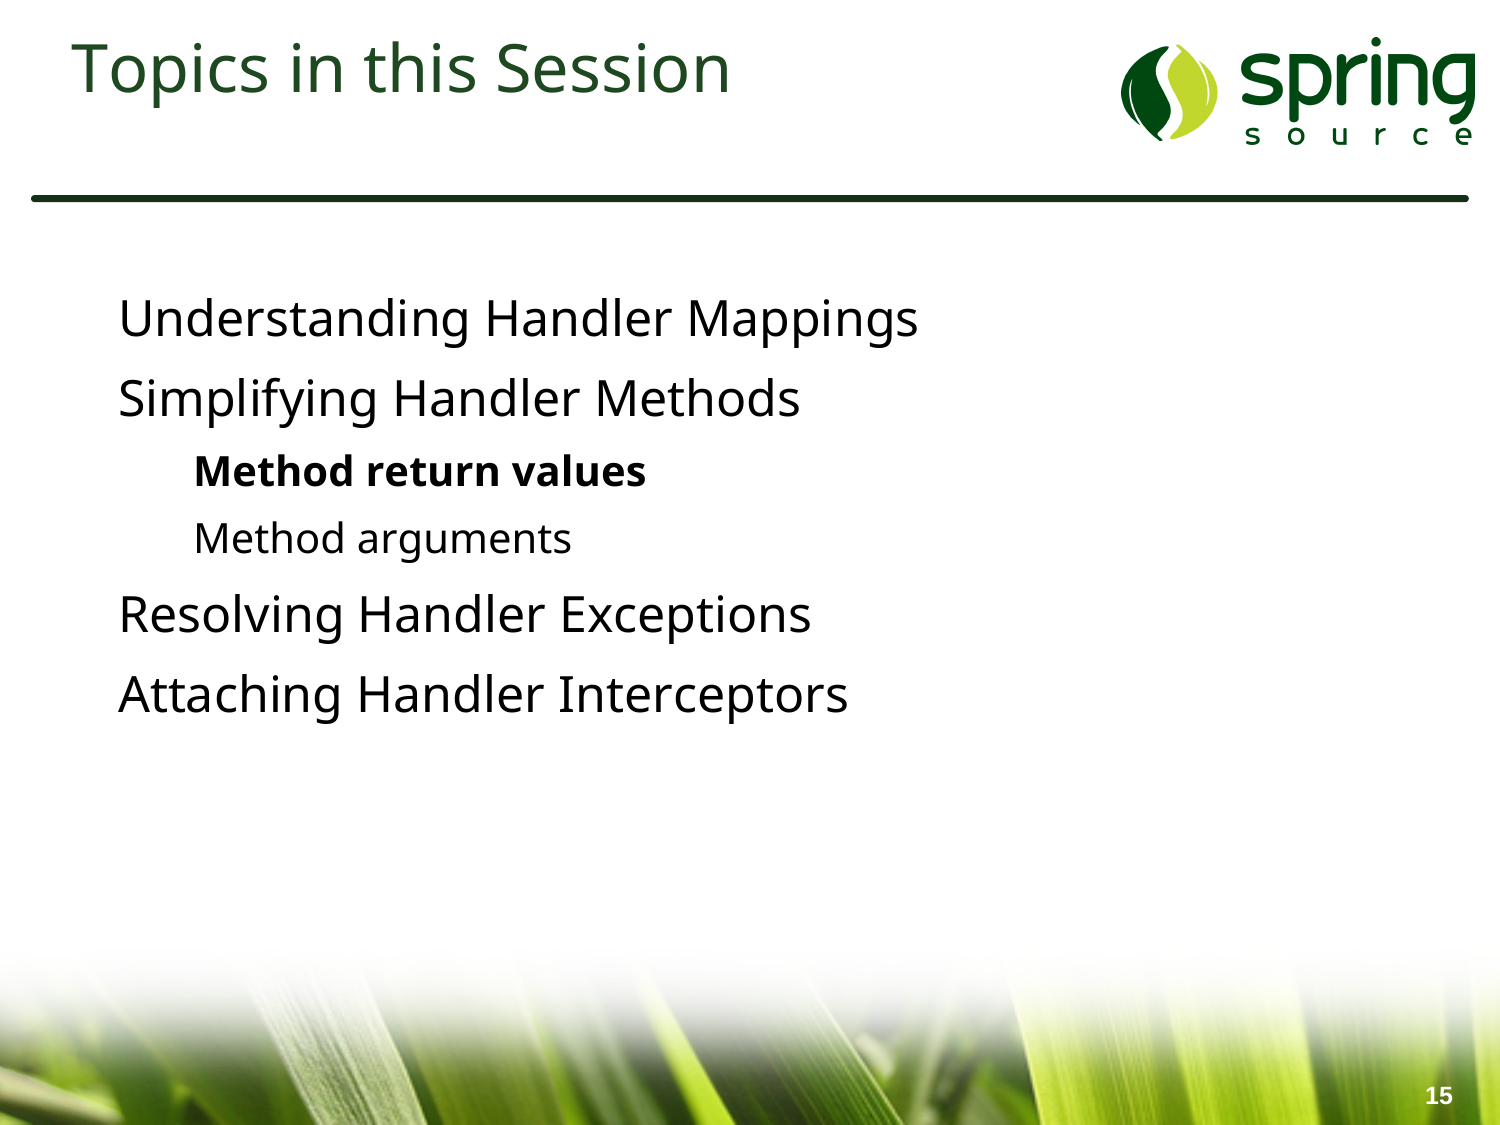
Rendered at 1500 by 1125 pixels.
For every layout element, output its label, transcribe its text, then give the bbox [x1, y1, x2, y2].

picture [0, 944, 1500, 1125]
title Topics in this Session [56, 13, 1089, 176]
list Understanding Handler Mappings Simplifying Handler Methods Method return values Method arguments Resolving Handler Exceptions Attaching Handler Interceptors [103, 275, 1394, 938]
picture [1121, 37, 1475, 145]
